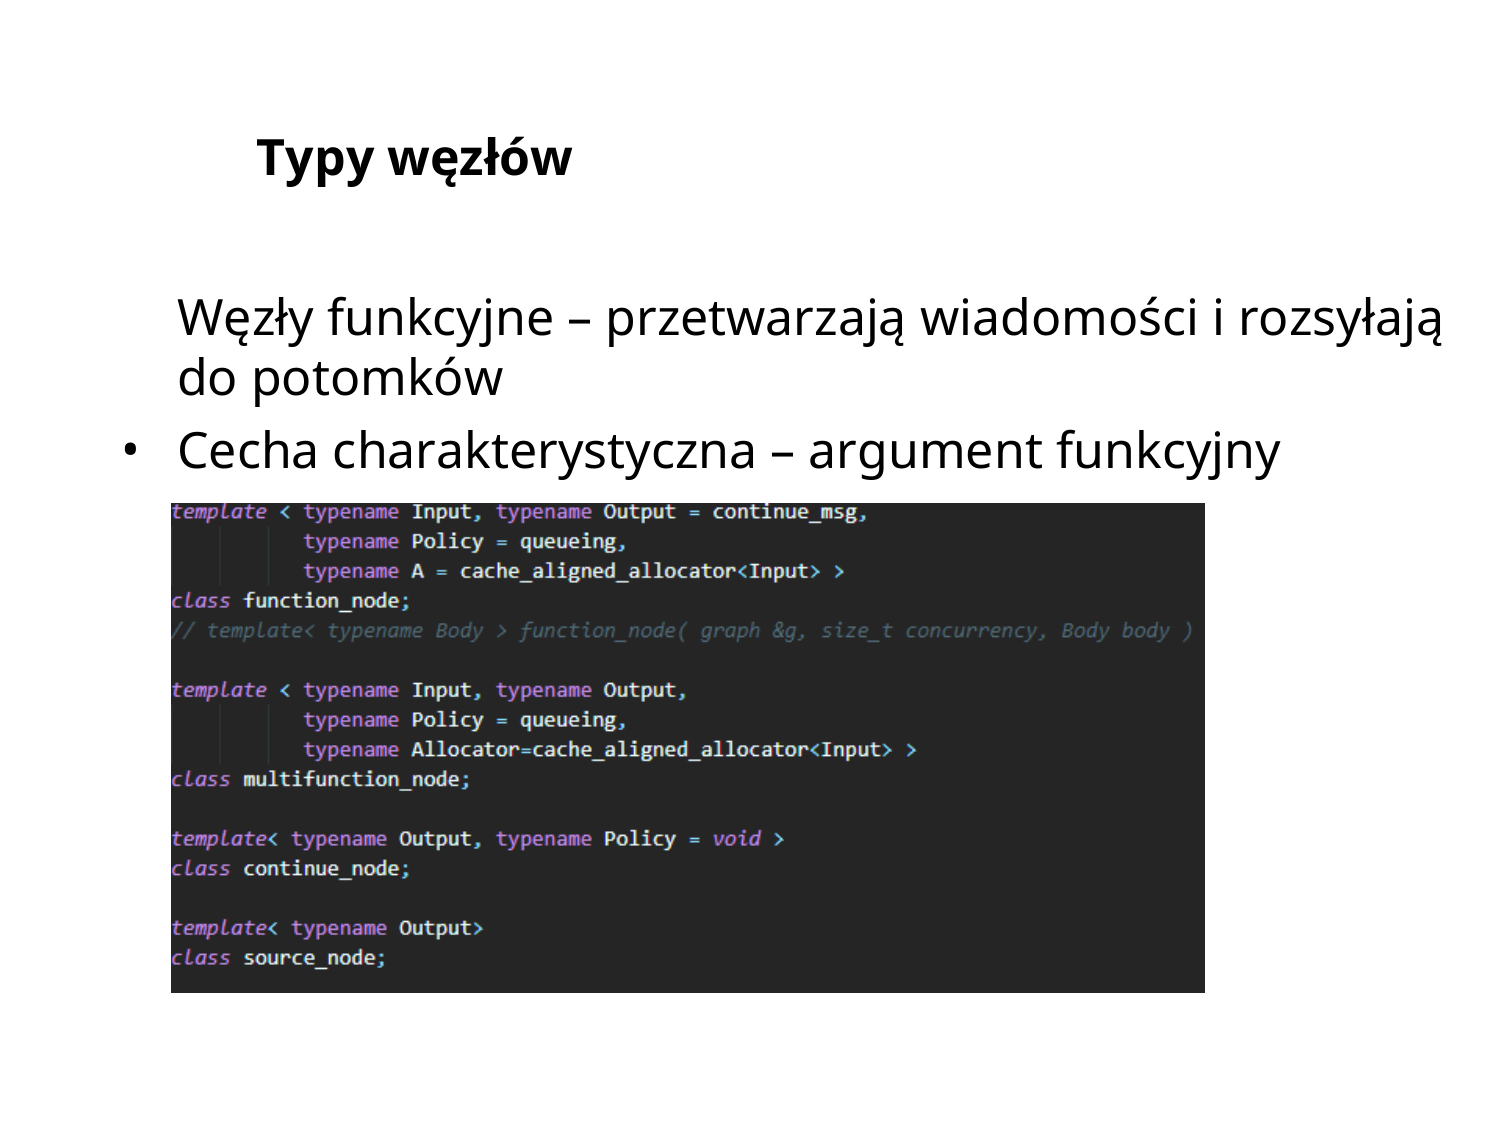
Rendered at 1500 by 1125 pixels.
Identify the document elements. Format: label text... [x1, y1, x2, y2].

list Węzły funkcyjne – przetwarzają wiadomości i rozsyłają do potomków Cecha charakterystyczna – argument funkcyjny [106, 277, 1461, 1016]
picture [171, 503, 1205, 993]
title Typy węzłów [242, 78, 1425, 233]
